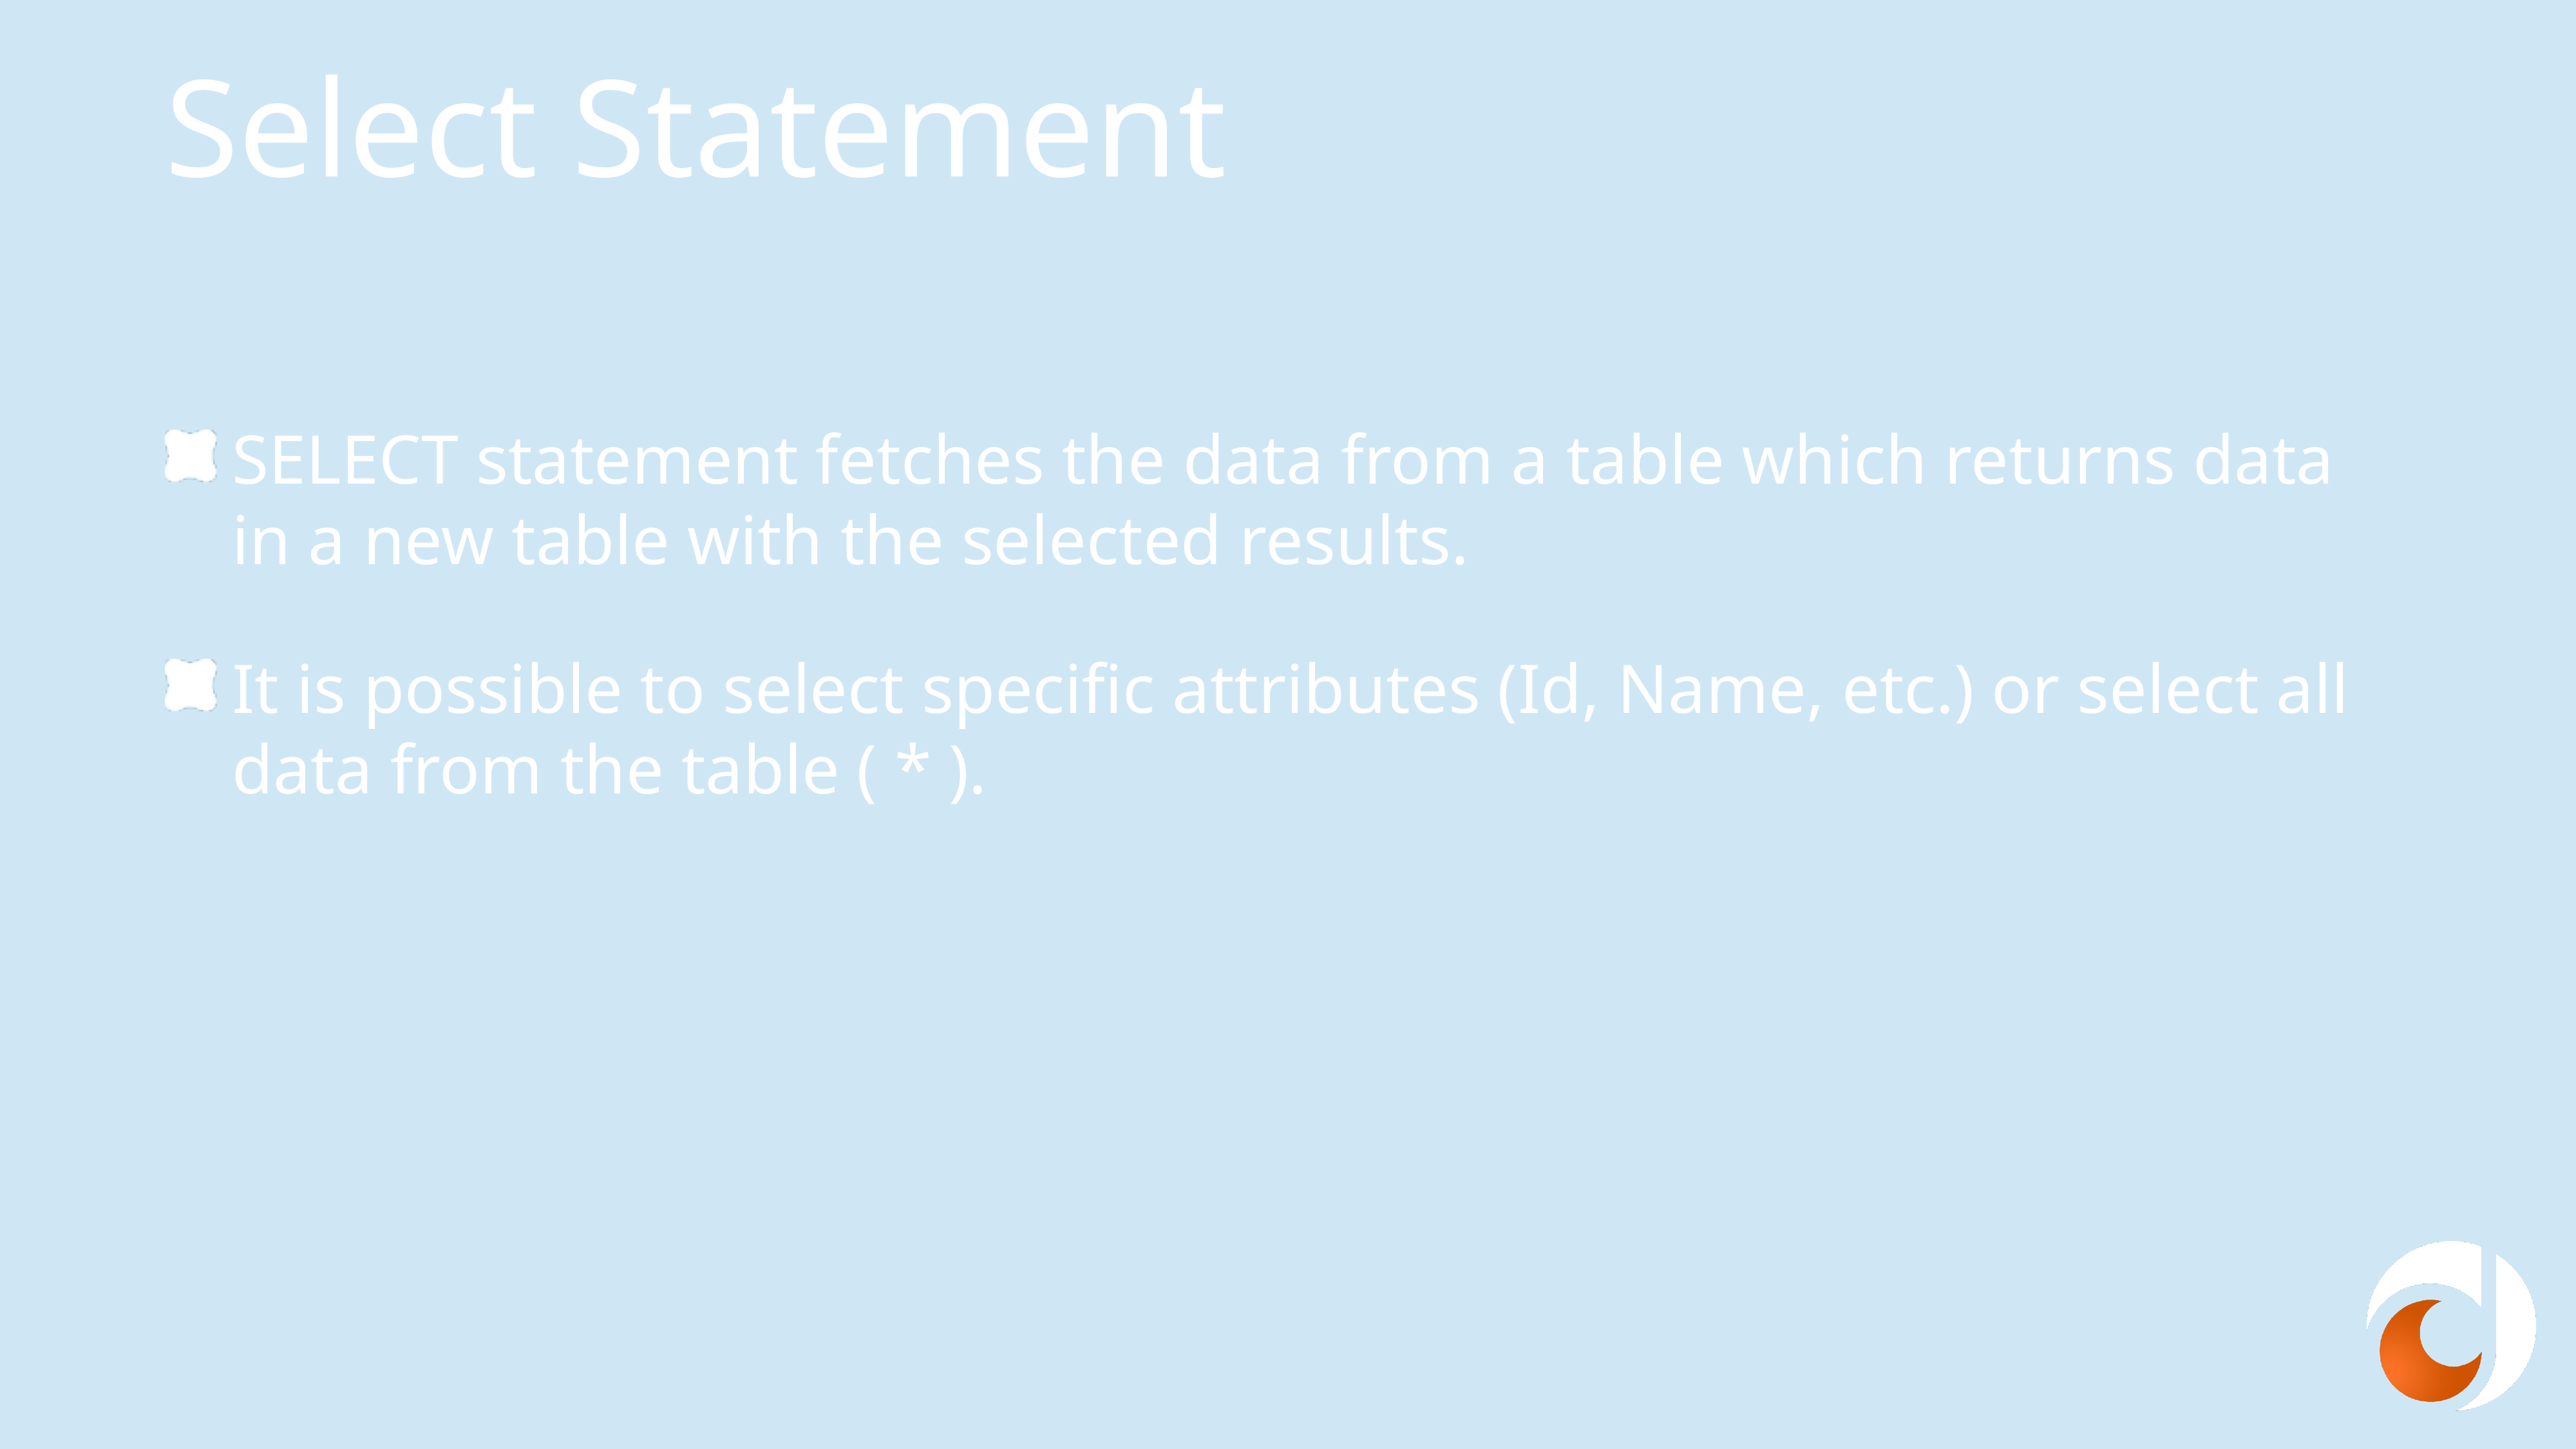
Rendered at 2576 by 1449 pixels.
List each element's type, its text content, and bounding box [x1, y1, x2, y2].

list SELECT statement fetches the data from a table which returns data in a new table with the selected results. It is possible to select specific attributes (Id, Name, etc.) or select all data from the table ( * ). [155, 412, 2421, 1262]
picture [2361, 1236, 2550, 1414]
title Select Statement [155, 37, 2421, 400]
